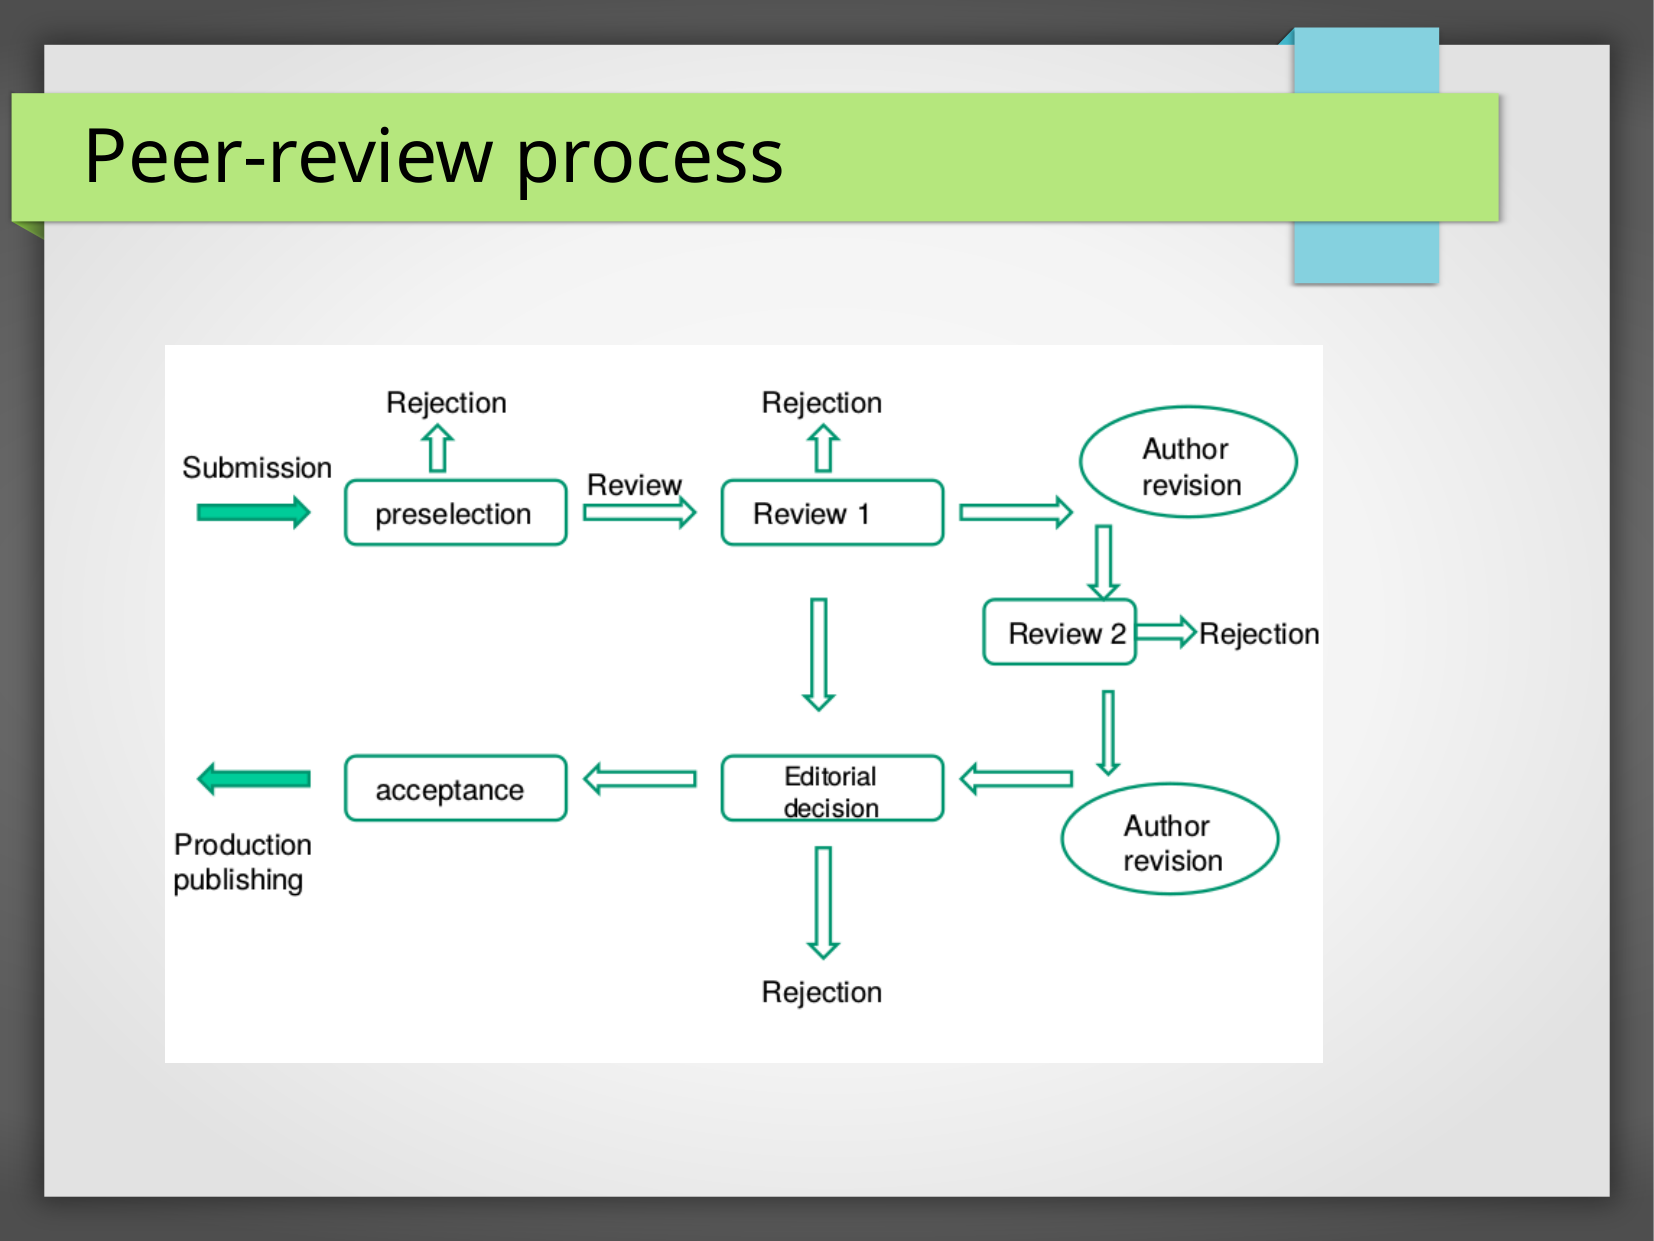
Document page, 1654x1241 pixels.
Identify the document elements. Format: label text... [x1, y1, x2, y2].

title Peer-review process [82, 94, 1264, 213]
picture [0, 0, 1654, 1241]
